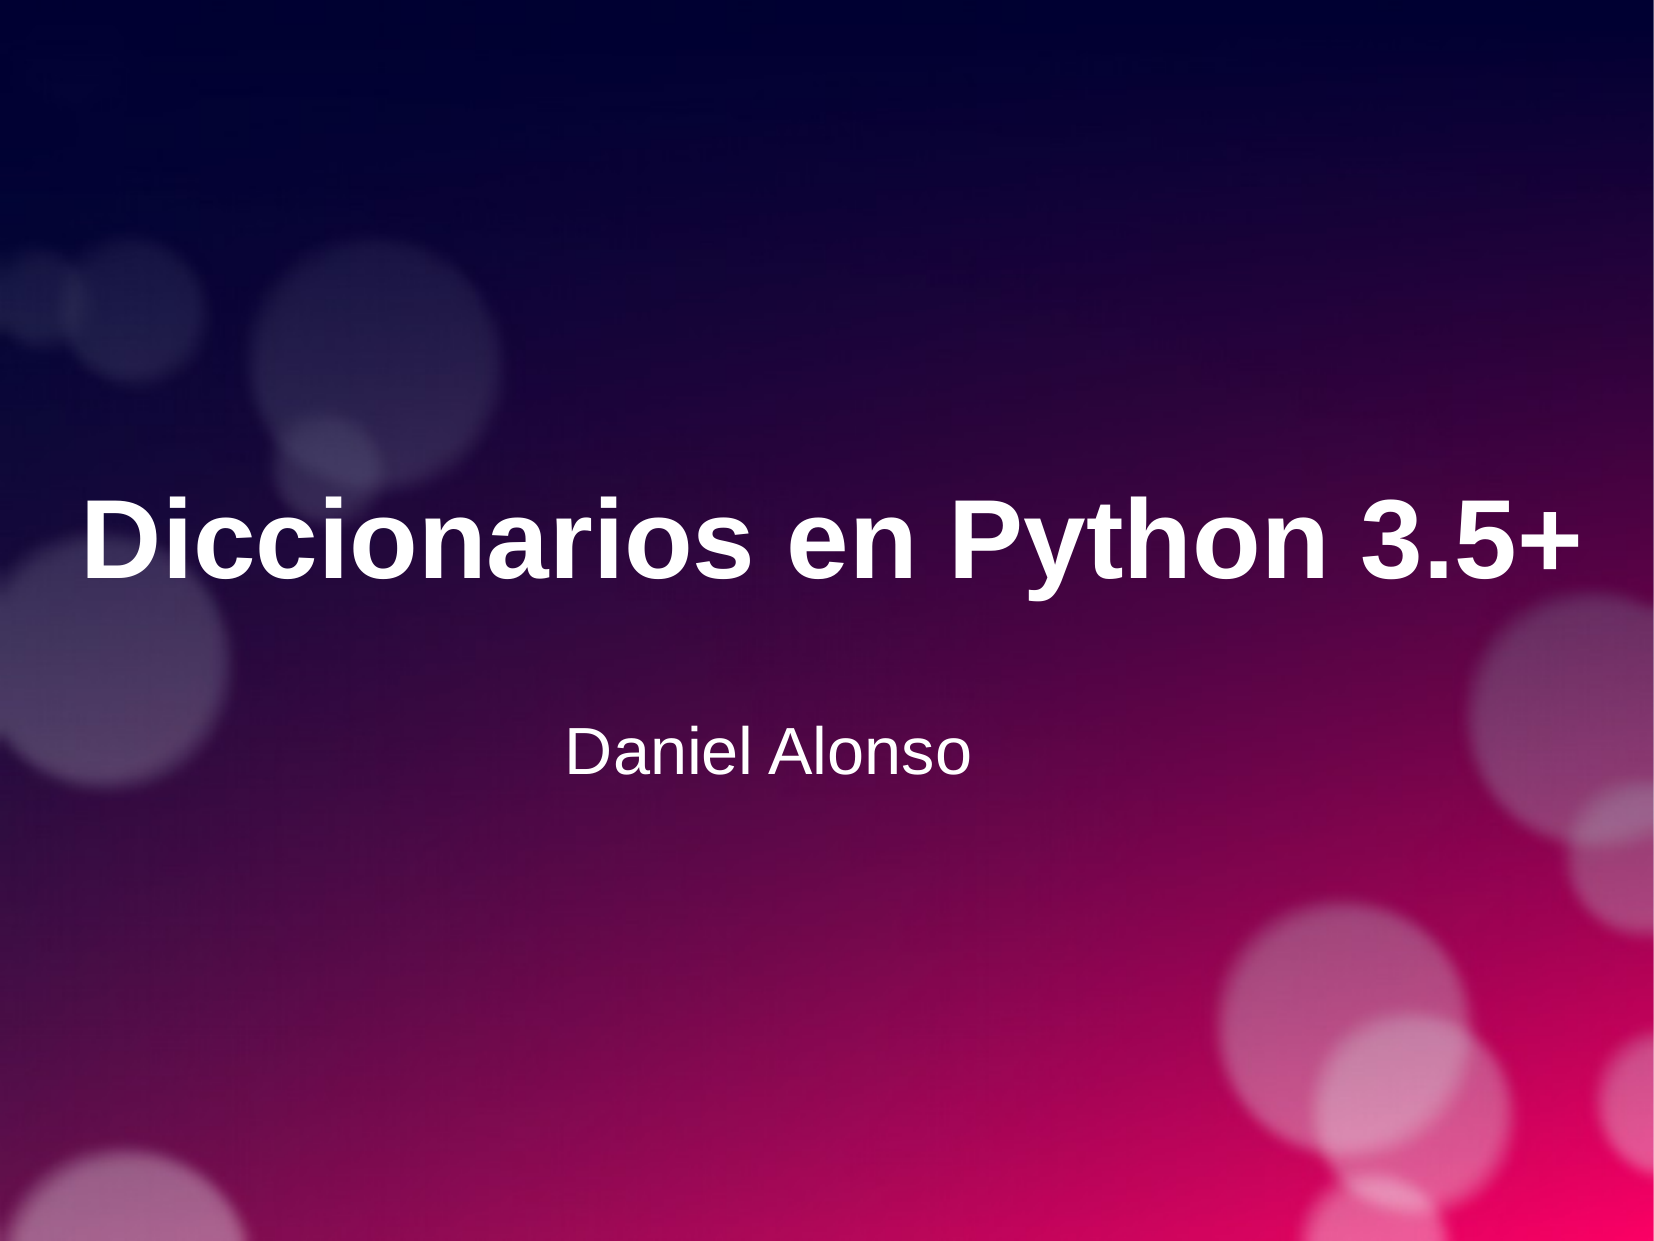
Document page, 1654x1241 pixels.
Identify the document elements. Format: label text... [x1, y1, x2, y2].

title Diccionarios en Python 3.5+ [60, 435, 1606, 646]
subtitle Daniel Alonso [495, 675, 1043, 829]
picture [0, 0, 1654, 1241]
